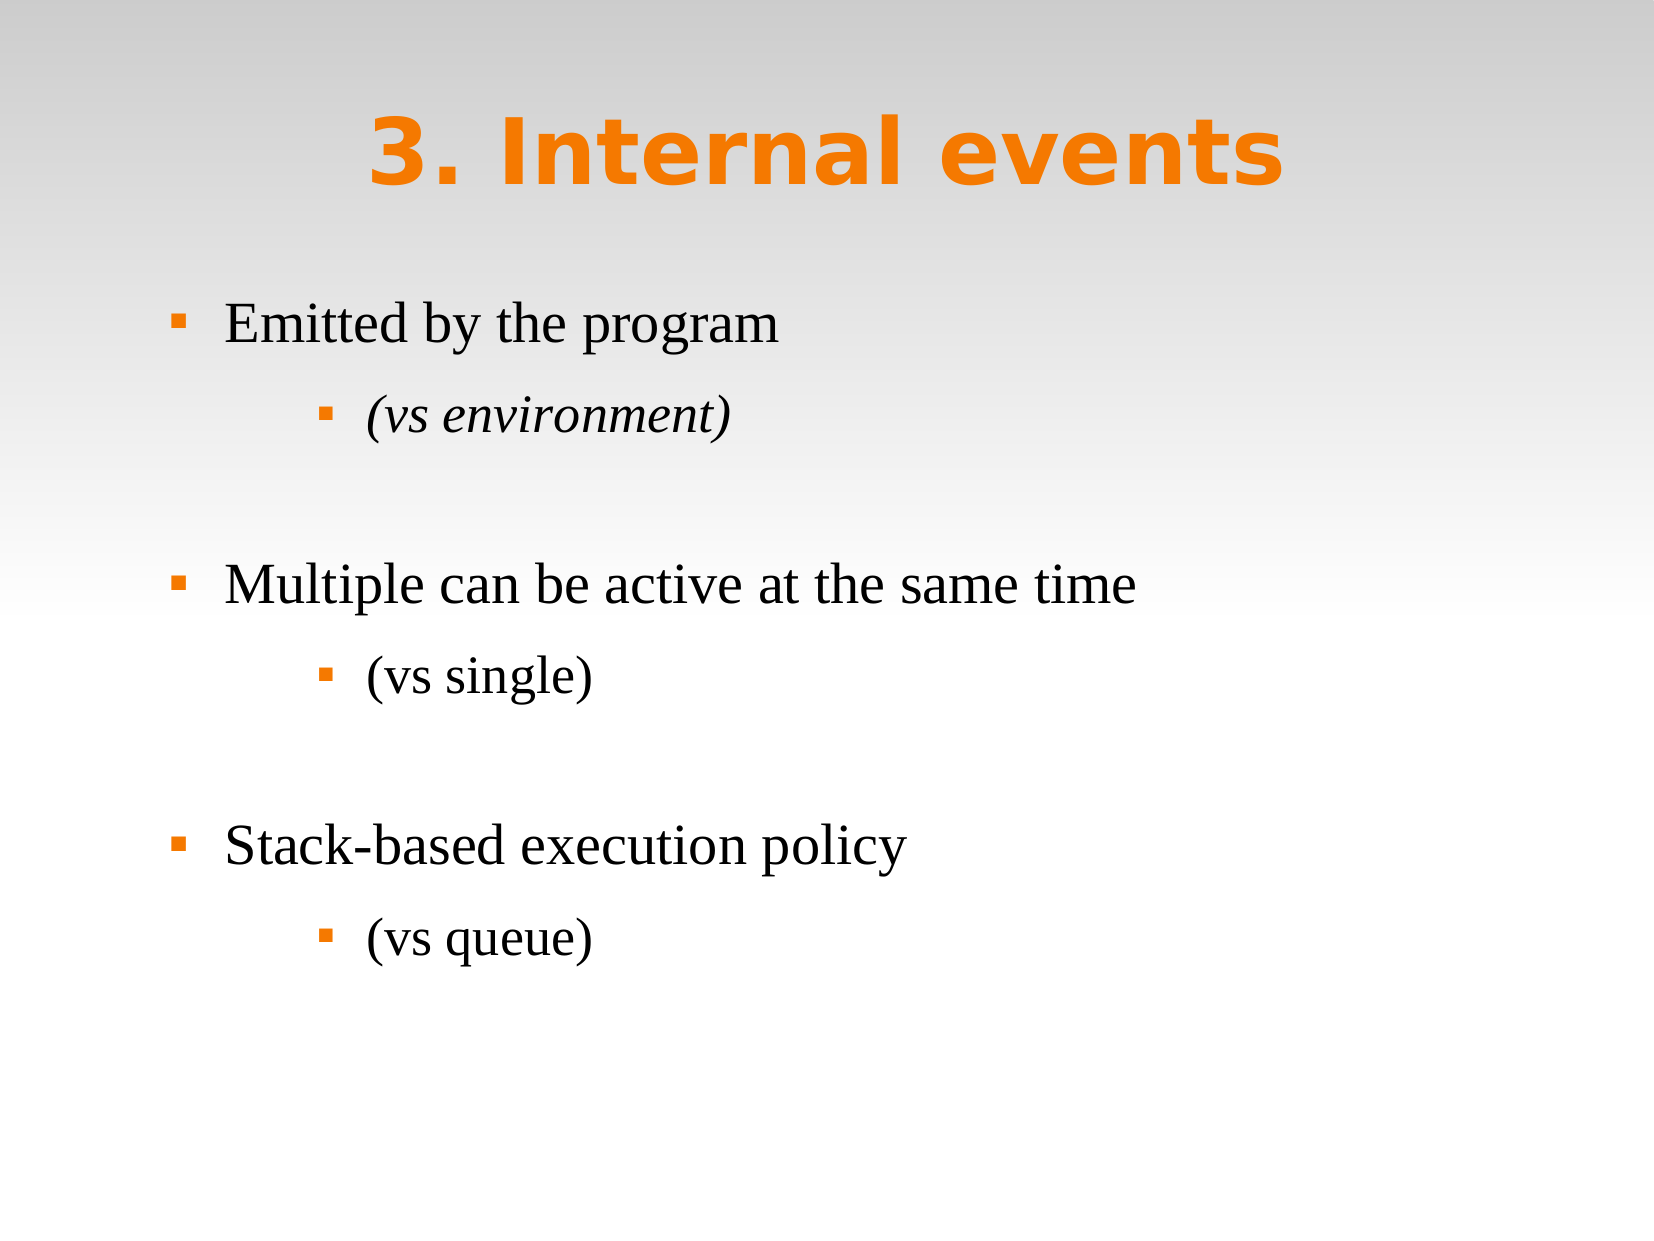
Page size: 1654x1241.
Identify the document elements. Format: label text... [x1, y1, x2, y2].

list Emitted by the program (vs environment) Multiple can be active at the same time (vs single) Stack-based execution policy (vs queue) [82, 290, 1571, 1109]
title 3. Internal events [82, 49, 1571, 257]
